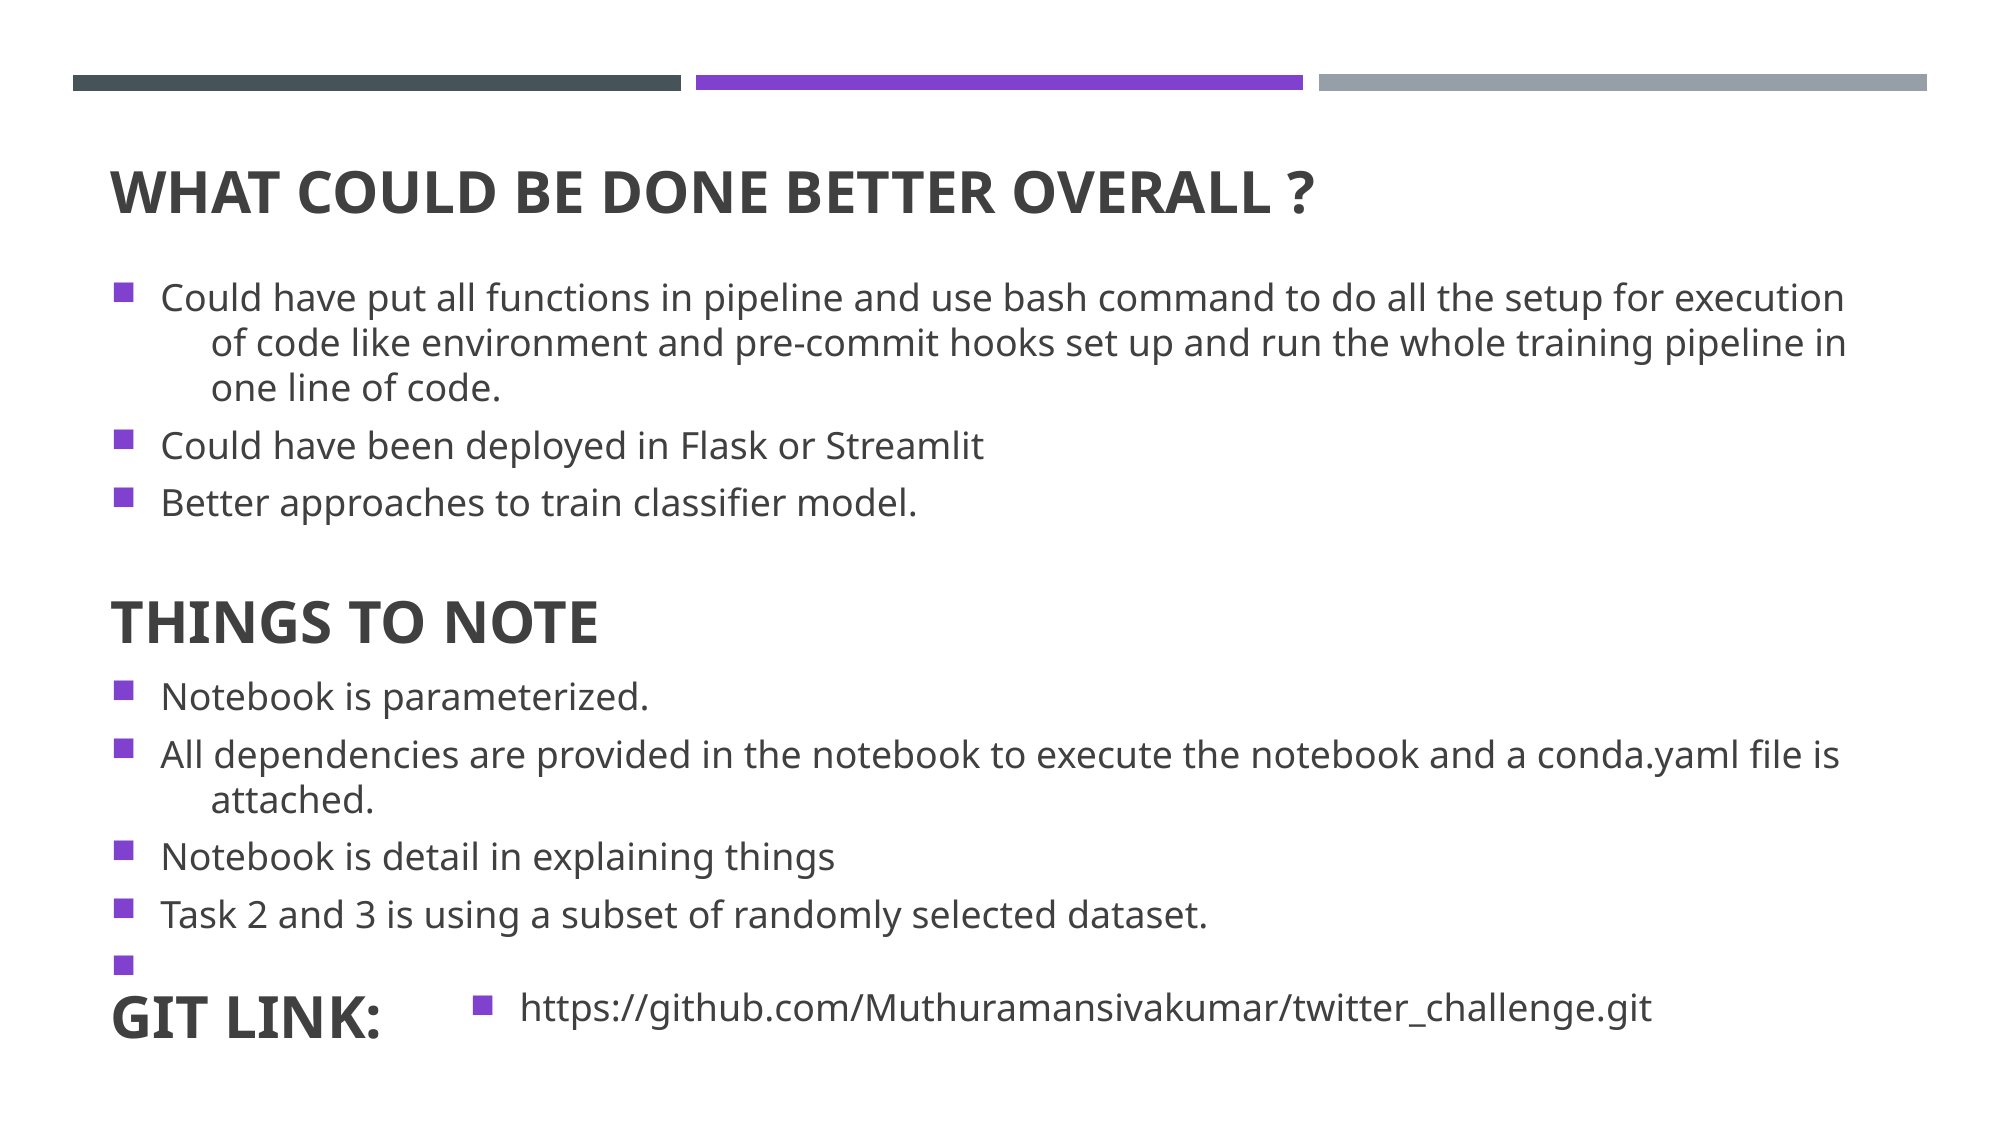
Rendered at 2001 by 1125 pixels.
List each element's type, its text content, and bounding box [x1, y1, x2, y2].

text_box Notebook is parameterized. All dependencies are provided in the notebook to execute the notebook and a conda.yaml file is attached. Notebook is detail in explaining things Task 2 and 3 is using a subset of randomly selected dataset. [95, 665, 1905, 940]
text_box Things to note [95, 544, 1905, 663]
text_box https://github.com/Muthuramansivakumar/twitter_challenge.git [454, 943, 1817, 1076]
title What could be done better overall ? [95, 115, 1905, 233]
list Could have put all functions in pipeline and use bash command to do all the setup for execution of code like environment and pre-commit hooks set up and run the whole training pipeline in one line of code. Could have been deployed in Flask or Streamlit Better approaches to train classifier model. [95, 248, 1905, 544]
text_box GIT LINK: [95, 940, 1905, 1059]
